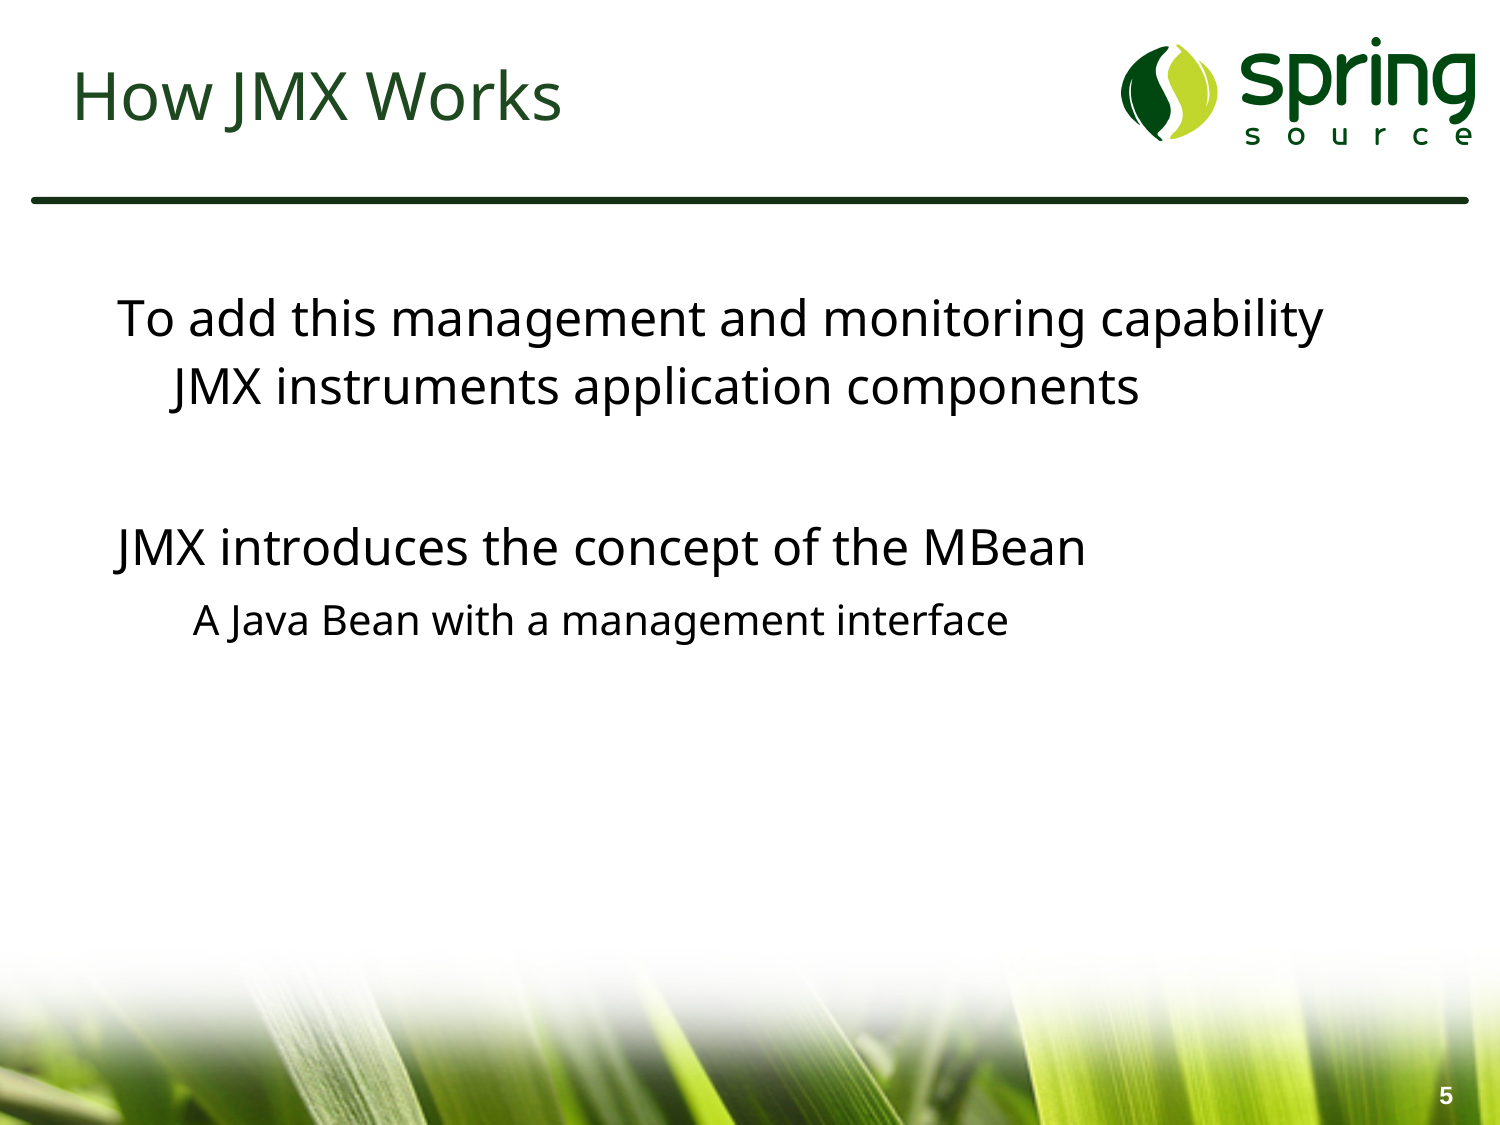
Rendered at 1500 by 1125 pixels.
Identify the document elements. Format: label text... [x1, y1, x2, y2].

list To add this management and monitoring capability JMX instruments application components JMX introduces the concept of the MBean A Java Bean with a management interface [103, 275, 1394, 938]
picture [0, 944, 1500, 1125]
title How JMX Works [56, 13, 1089, 176]
picture [1121, 37, 1475, 145]
